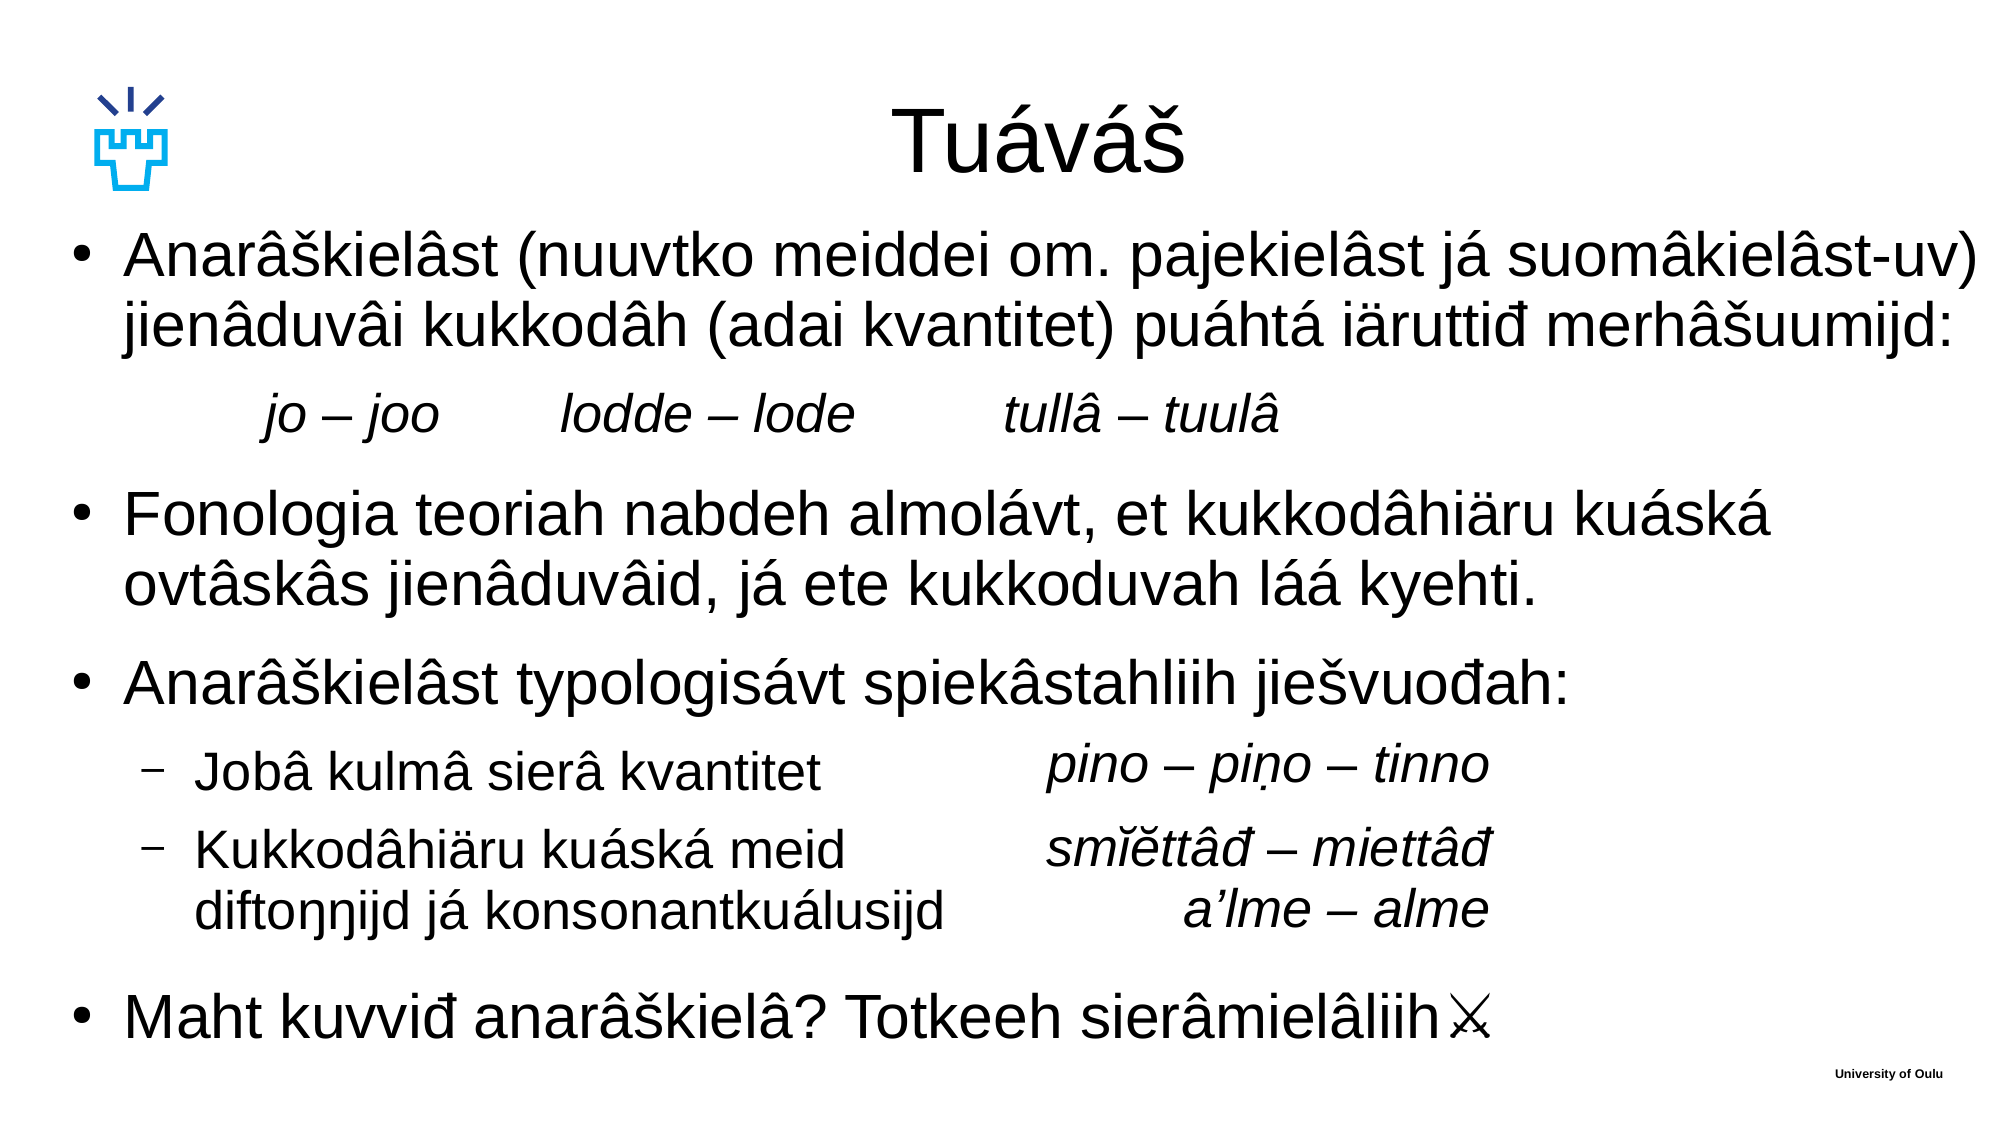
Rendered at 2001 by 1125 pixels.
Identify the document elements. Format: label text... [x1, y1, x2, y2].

list Anarâškielâst (nuuvtko meiddei om. pajekielâst já suomâkielâst-uv) jienâduvâi kukkodâh (adai kvantitet) puáhtá iäruttiđ merhâšuumijd: jo – joo lodde – lode tullâ – tuulâ Fonologia teoriah nabdeh almolávt, et kukkodâhiäru kuáská ovtâskâs jienâduvâid, já ete kukkoduvah láá kyehti. Anarâškielâst typologisávt spiekâstahliih jiešvuođah: Jobâ kulmâ sierâ kvantitet Kukkodâhiäru kuáská meid diftoŋŋijd já konsonantkuálusijd Maht kuvviđ anarâškielâ? Totkeeh sierâmielâliih⚔️ [53, 219, 2000, 1114]
text_box pino – piṇo – tinno smĭĕttâđ – miettâđ a’lme – alme [649, 726, 1506, 984]
title Tuáváš [365, 38, 1713, 219]
